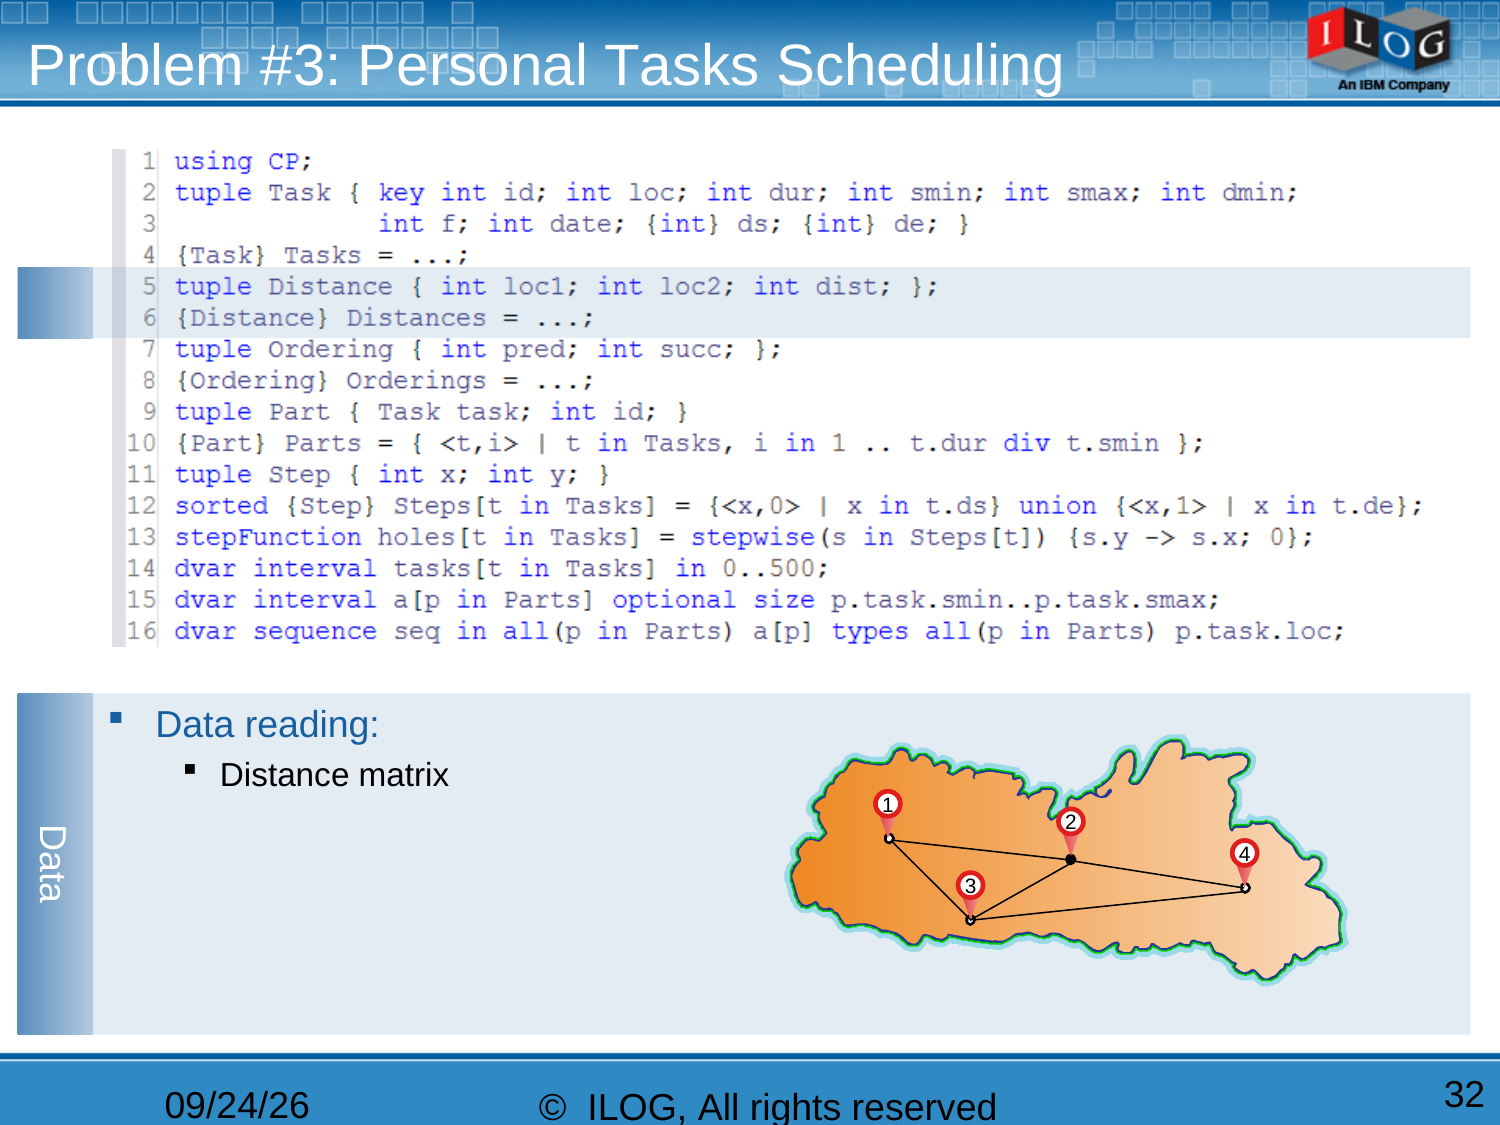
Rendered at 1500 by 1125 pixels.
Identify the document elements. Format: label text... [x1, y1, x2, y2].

text_box 2 [1058, 808, 1084, 834]
text_box 3 [958, 872, 984, 898]
text_box [92, 734, 1471, 1035]
title Problem #3: Personal Tasks Scheduling [12, 0, 1300, 144]
text_box 1 [875, 791, 901, 817]
text_box Data [17, 693, 92, 1035]
picture [775, 1102, 785, 1118]
text_box 4 [1232, 840, 1258, 866]
text_box Data reading: Distance matrix [92, 692, 1471, 984]
text_box [17, 267, 1471, 339]
picture [0, 0, 1500, 1125]
